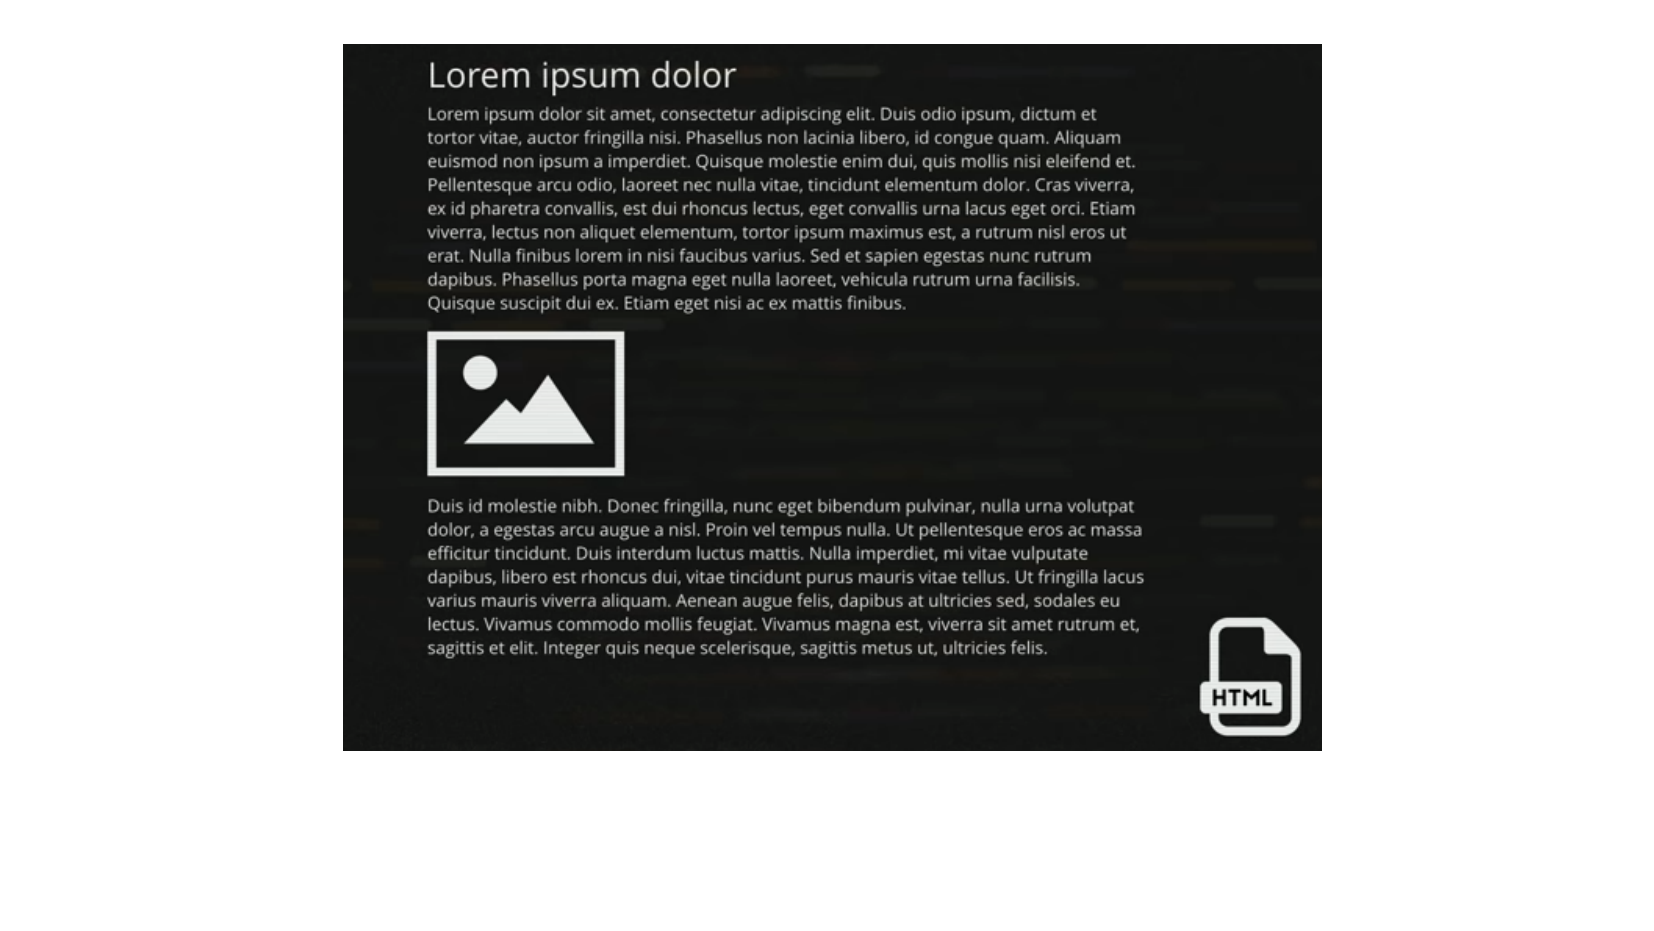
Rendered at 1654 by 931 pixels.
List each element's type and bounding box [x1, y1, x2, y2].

picture [343, 44, 1322, 751]
